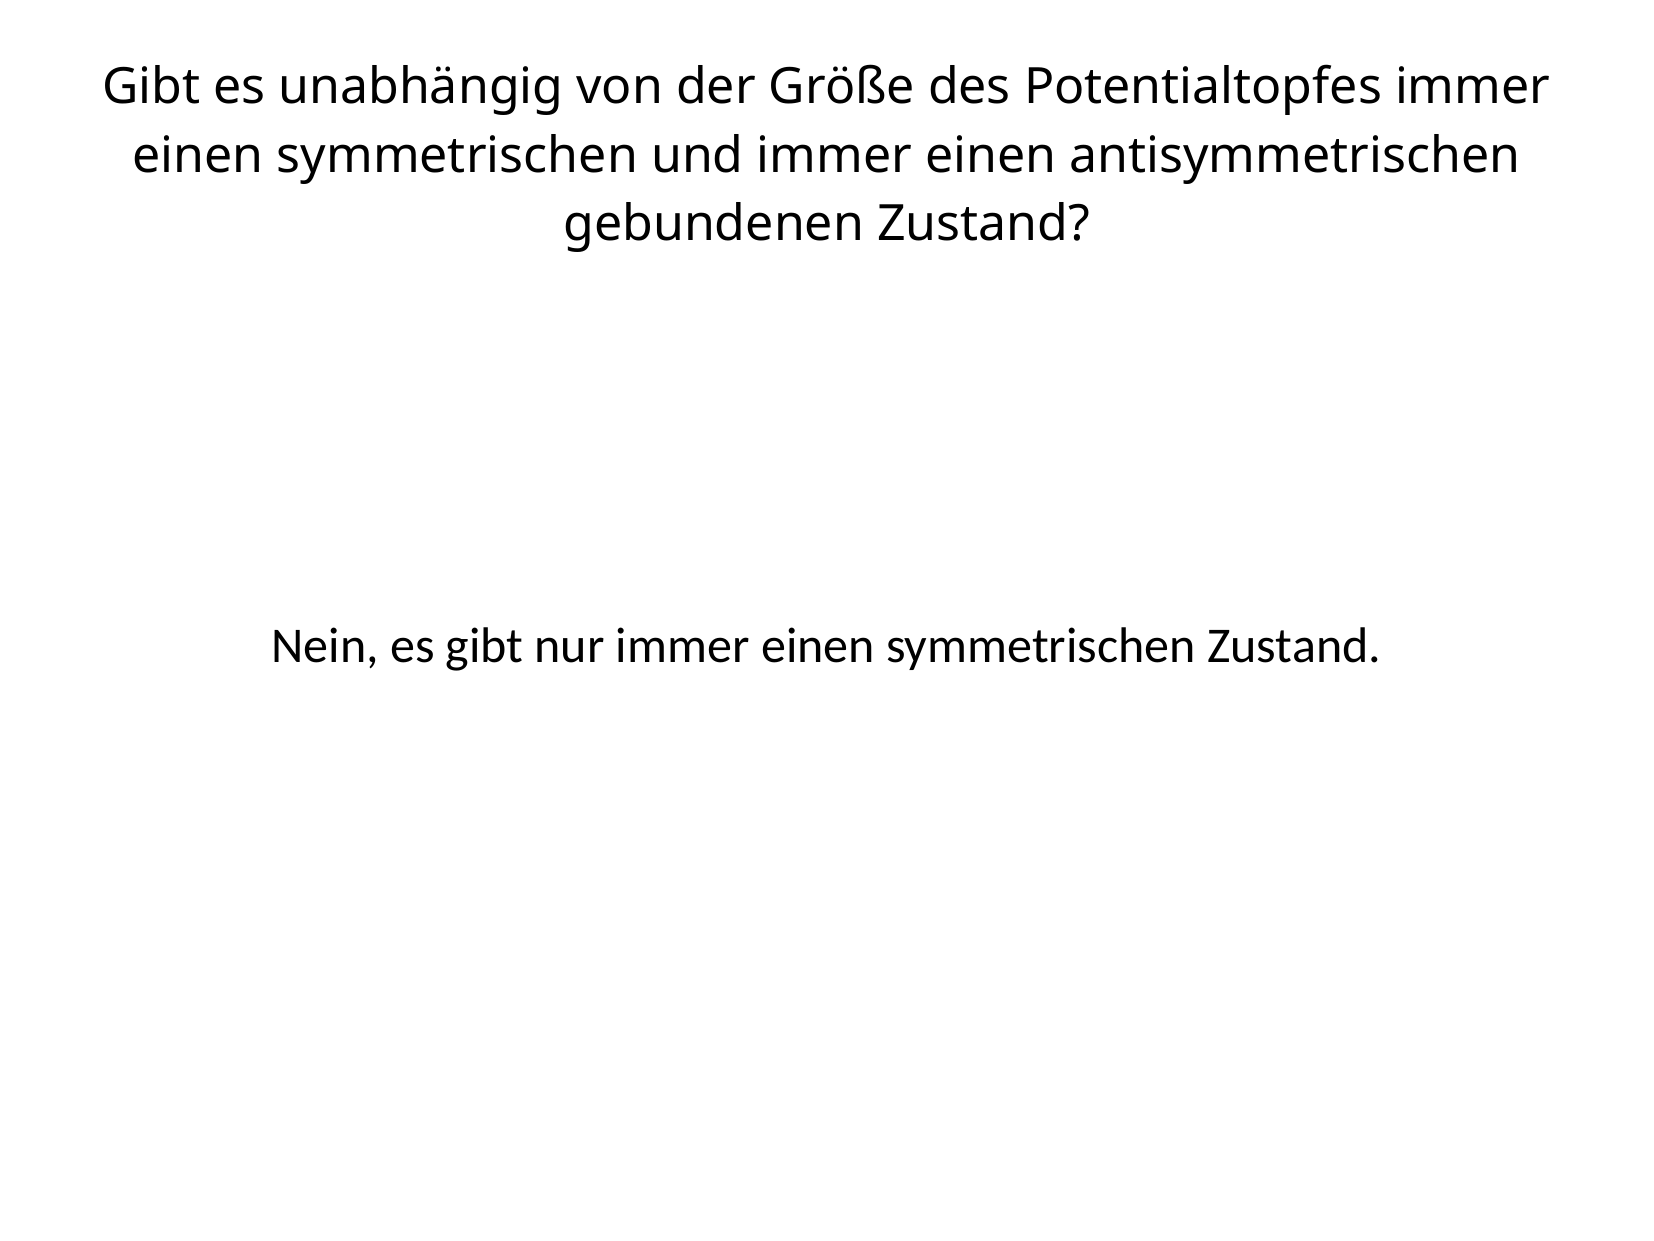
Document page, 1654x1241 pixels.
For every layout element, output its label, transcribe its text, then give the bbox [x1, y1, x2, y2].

title Gibt es unabhängig von der Größe des Potentialtopfes immer einen symmetrischen und immer einen antisymmetrischen gebundenen Zustand? [82, 49, 1571, 257]
subtitle Nein, es gibt nur immer einen symmetrischen Zustand. [82, 290, 1571, 1010]
